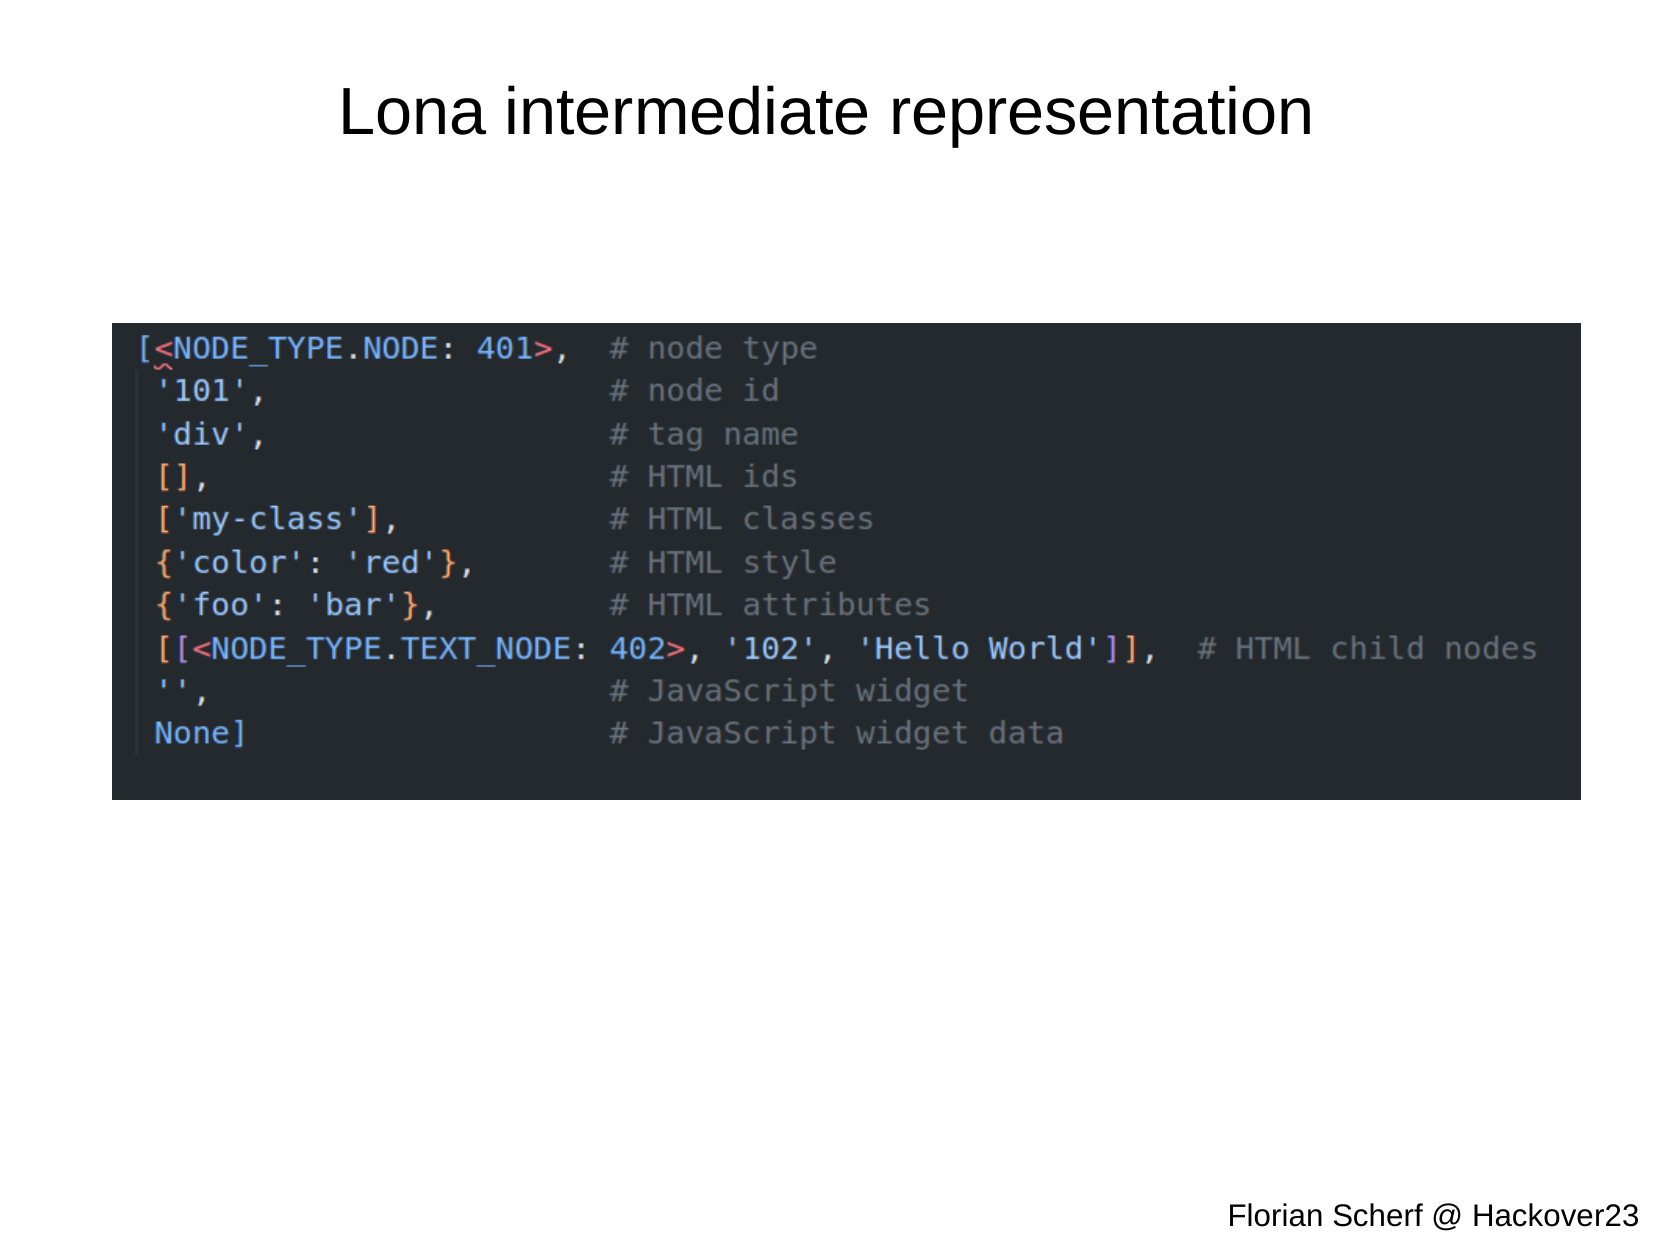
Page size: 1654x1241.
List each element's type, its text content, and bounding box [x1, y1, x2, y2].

picture [112, 323, 1581, 801]
list Florian Scherf @ Hackover23 [1156, 1198, 1654, 1241]
title Lona intermediate representation [82, 8, 1571, 216]
